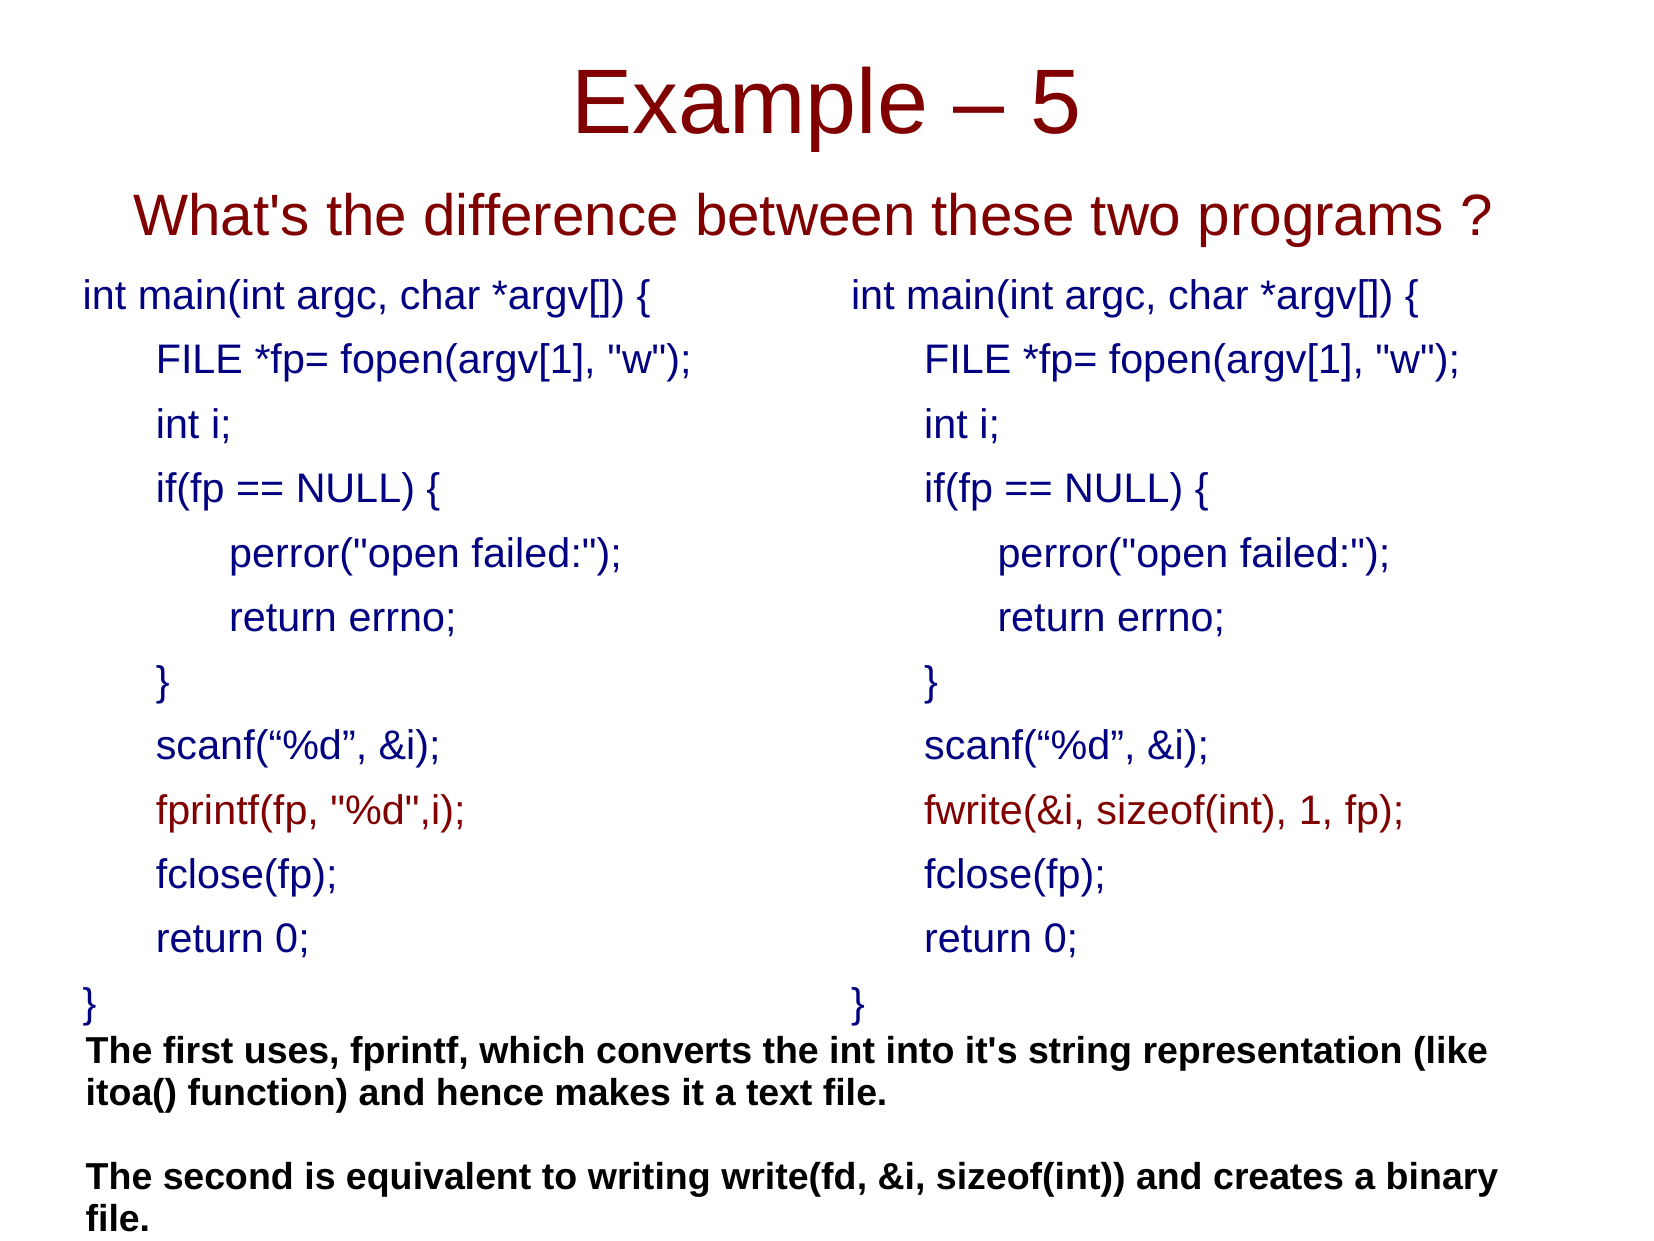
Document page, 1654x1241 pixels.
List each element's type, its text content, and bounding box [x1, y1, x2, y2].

list int main(int argc, char *argv[]) { FILE *fp= fopen(argv[1], "w"); int i; if(fp == NULL) { perror("open failed:"); return errno; } scanf(“%d”, &i); fwrite(&i, sizeof(int), 1, fp); fclose(fp); return 0; } [850, 272, 1583, 1040]
title Example – 5 What's the difference between these two programs ? [82, 49, 1571, 257]
text_box The first uses, fprintf, which converts the int into it's string representation (like itoa() function) and hence makes it a text file. The second is equivalent to writing write(fd, &i, sizeof(int)) and creates a binary file. [70, 1021, 1571, 1241]
list int main(int argc, char *argv[]) { FILE *fp= fopen(argv[1], "w"); int i; if(fp == NULL) { perror("open failed:"); return errno; } scanf(“%d”, &i); fprintf(fp, "%d",i); fclose(fp); return 0; } [82, 272, 815, 1021]
